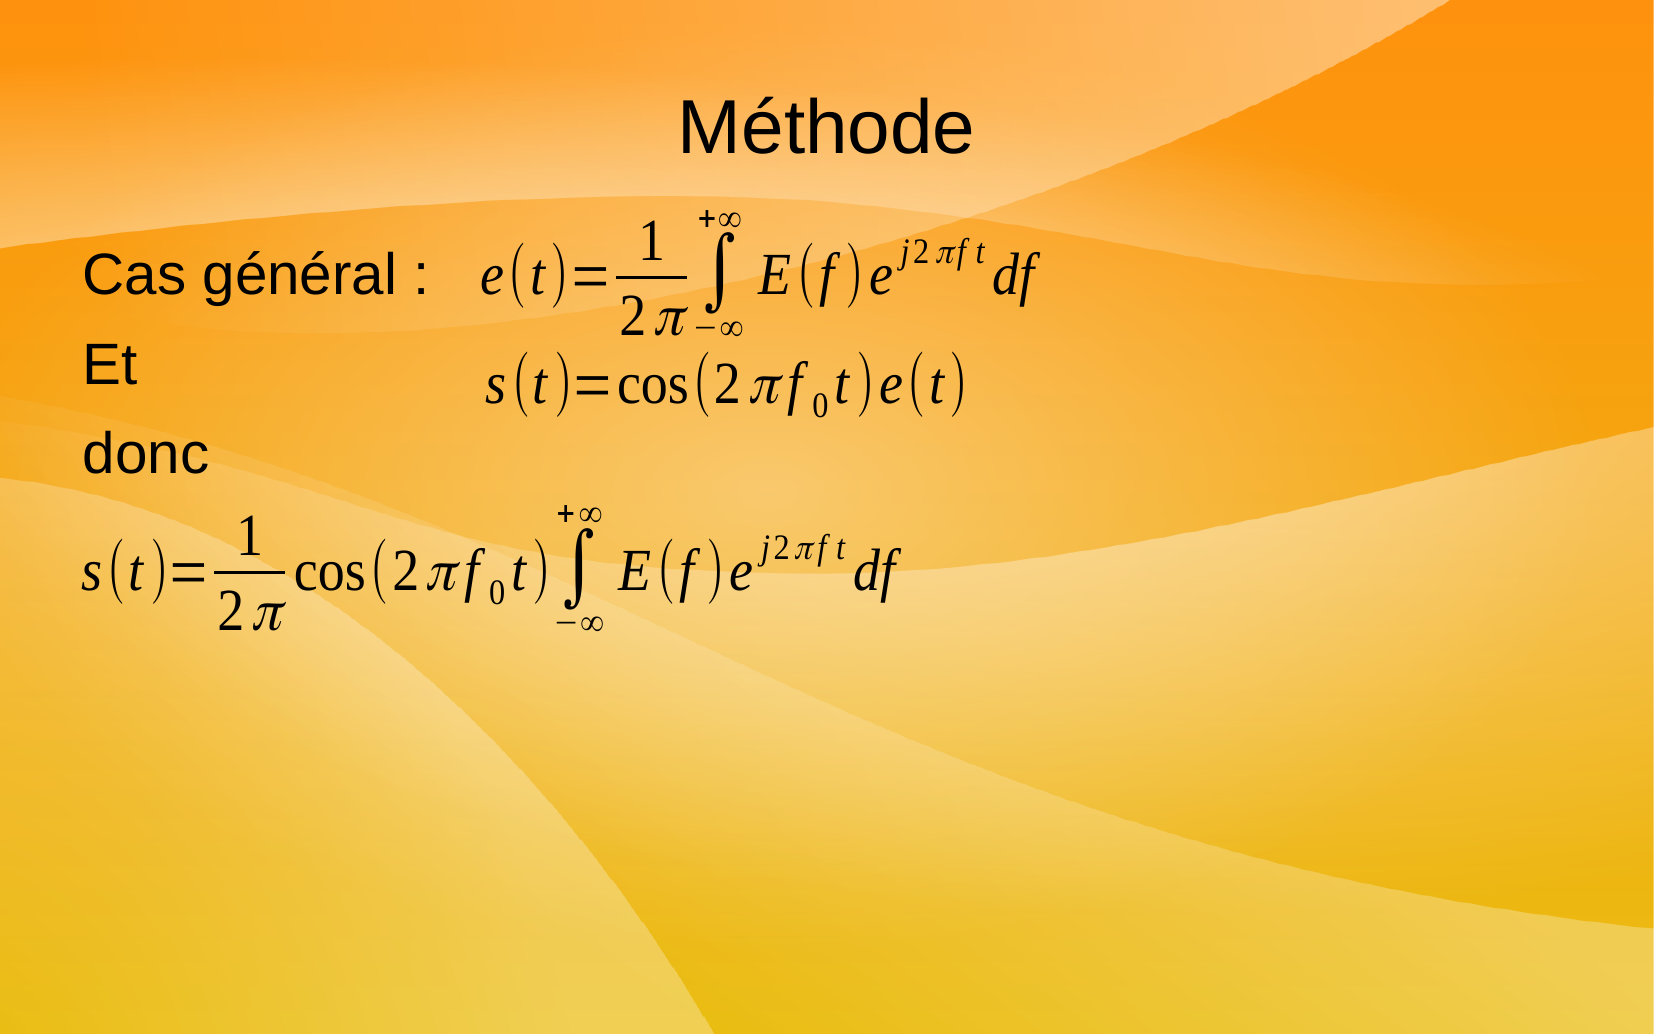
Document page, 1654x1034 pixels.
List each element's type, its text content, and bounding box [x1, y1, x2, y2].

chart [472, 206, 1051, 425]
list Cas général : Et donc [82, 241, 1571, 842]
chart [73, 501, 911, 644]
title Méthode [82, 41, 1571, 214]
picture [0, 0, 1654, 1034]
